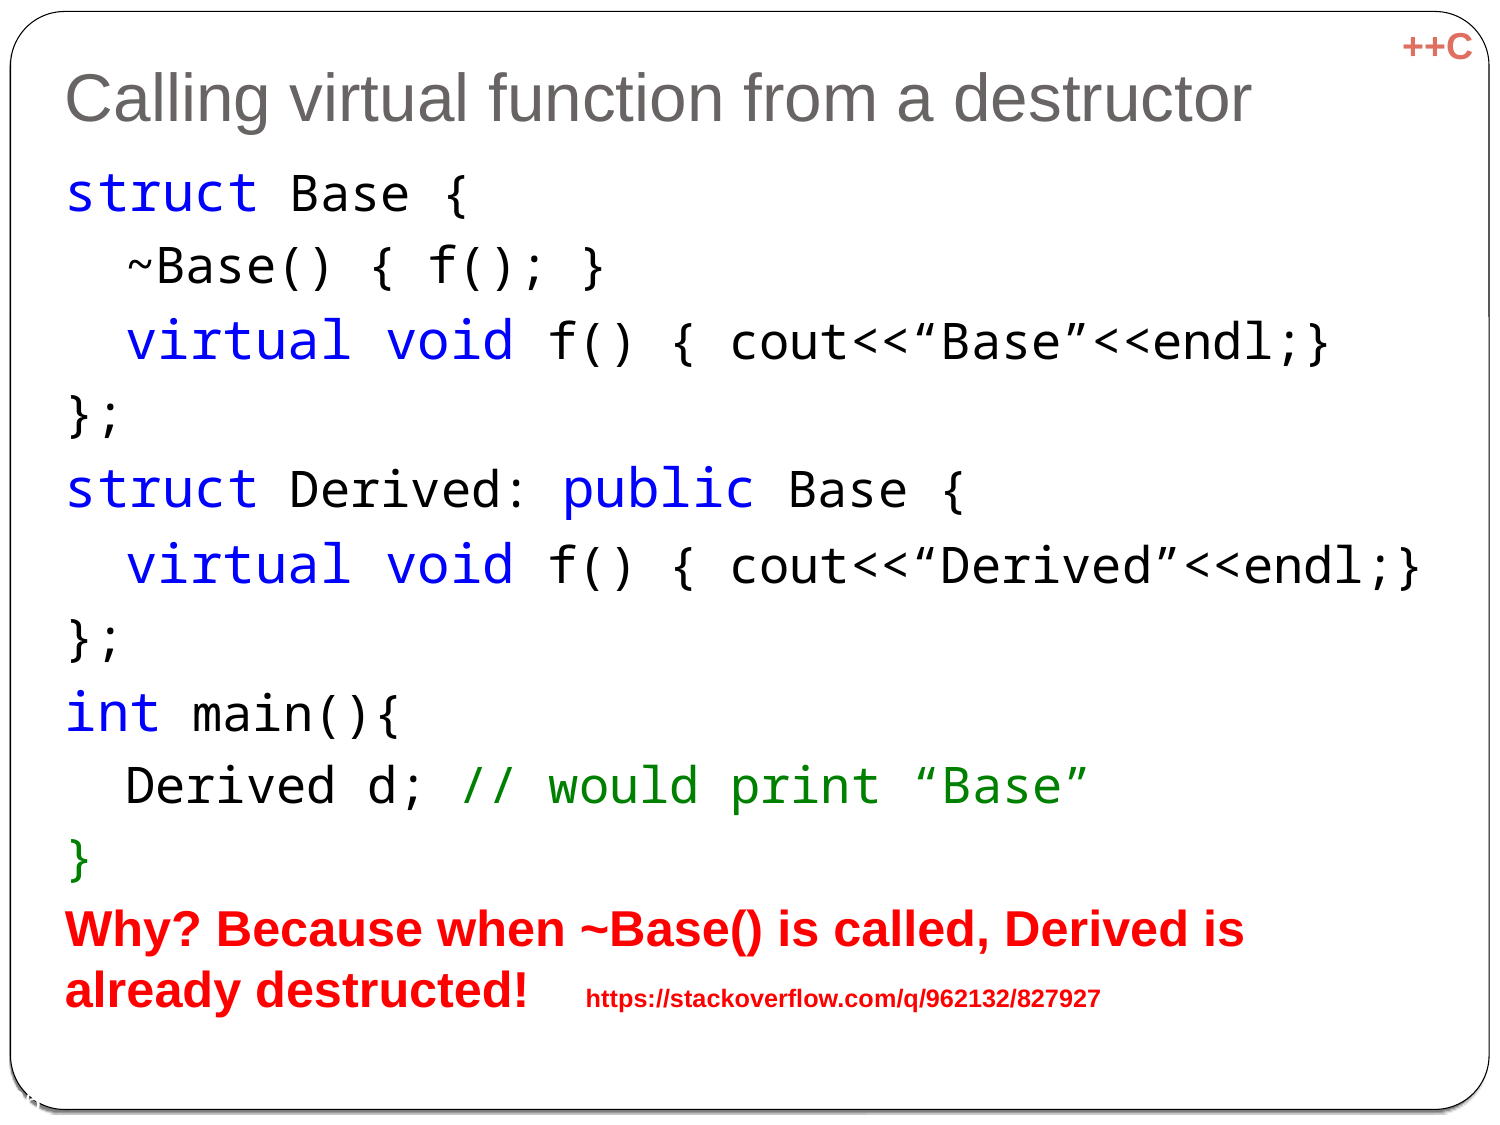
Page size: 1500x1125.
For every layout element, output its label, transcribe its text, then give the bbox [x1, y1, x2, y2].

list struct Base { ~Base() { f(); } virtual void f() { cout<<“Base”<<endl;} }; struct Derived: public Base { virtual void f() { cout<<“Derived”<<endl;} }; int main(){ Derived d; // would print “Base” } Why? Because when ~Base() is called, Derived is already destructed! https://stackoverflow.com/q/962132/827927 [50, 149, 1450, 1088]
slide_number <number> [0, 1074, 50, 1125]
title Calling virtual function from a destructor [50, 45, 1450, 149]
